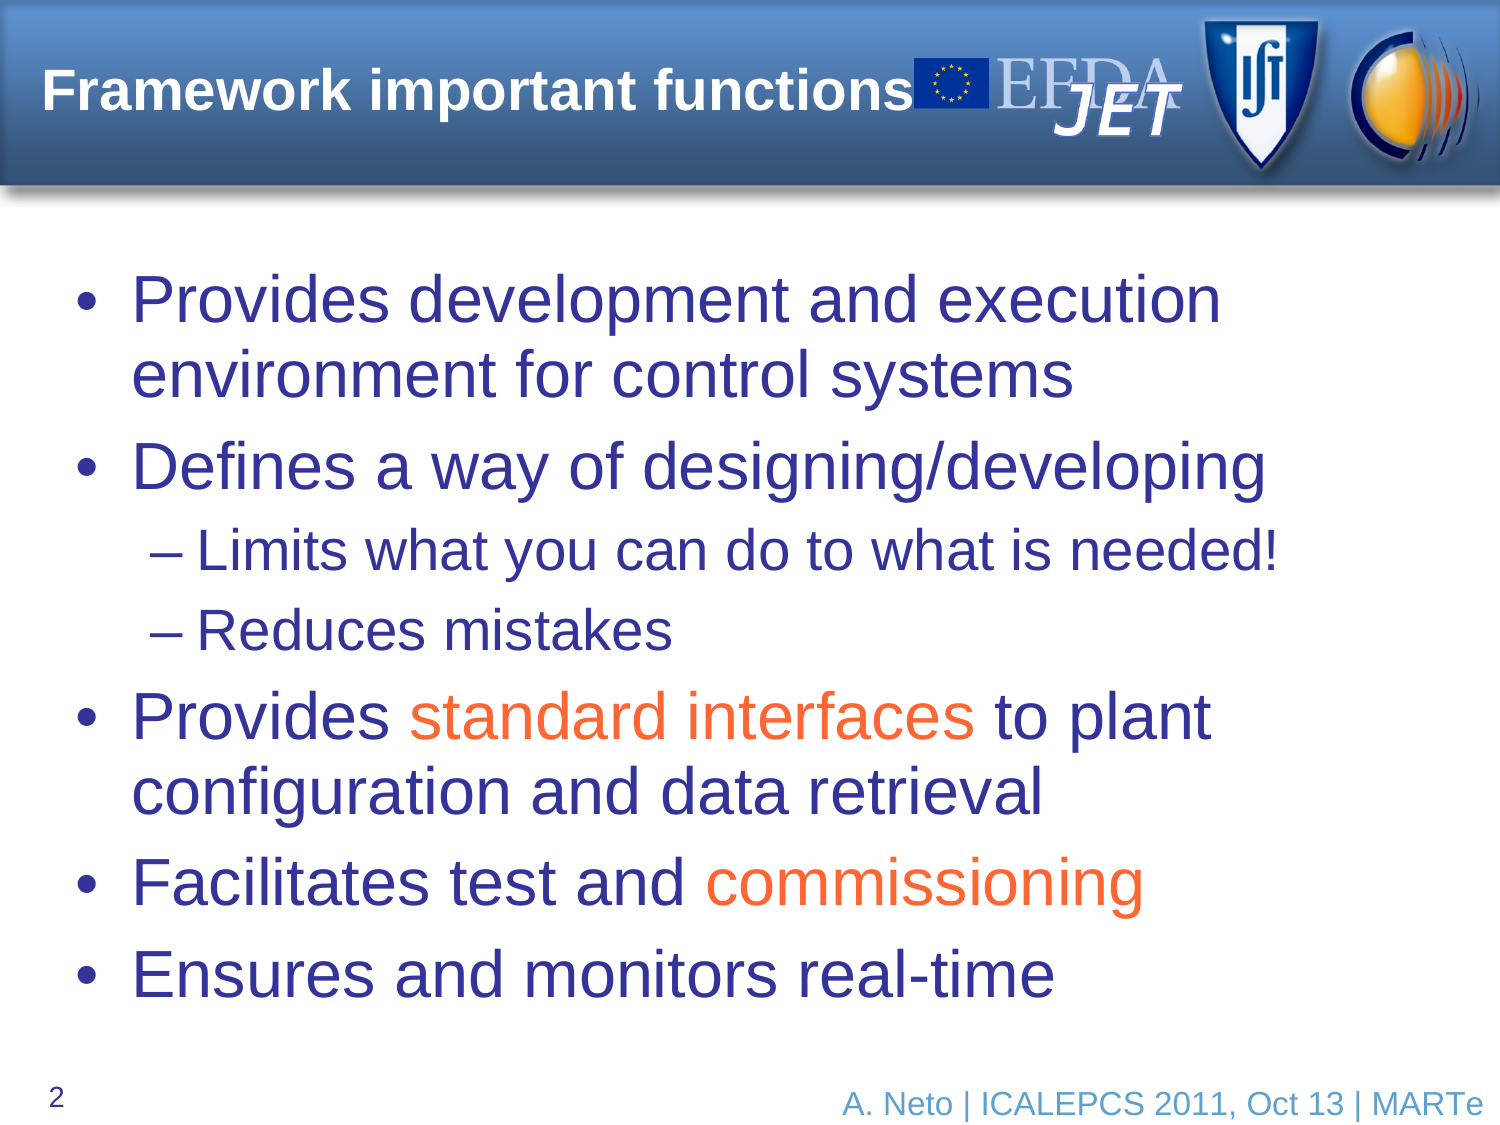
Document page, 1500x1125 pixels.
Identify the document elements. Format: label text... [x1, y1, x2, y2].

title Framework important functions [41, 0, 1129, 188]
picture [0, 0, 1500, 207]
list Provides development and execution environment for control systems Defines a way of designing/developing Limits what you can do to what is needed! Reduces mistakes Provides standard interfaces to plant configuration and data retrieval Facilitates test and commissioning Ensures and monitors real-time [75, 262, 1426, 1012]
